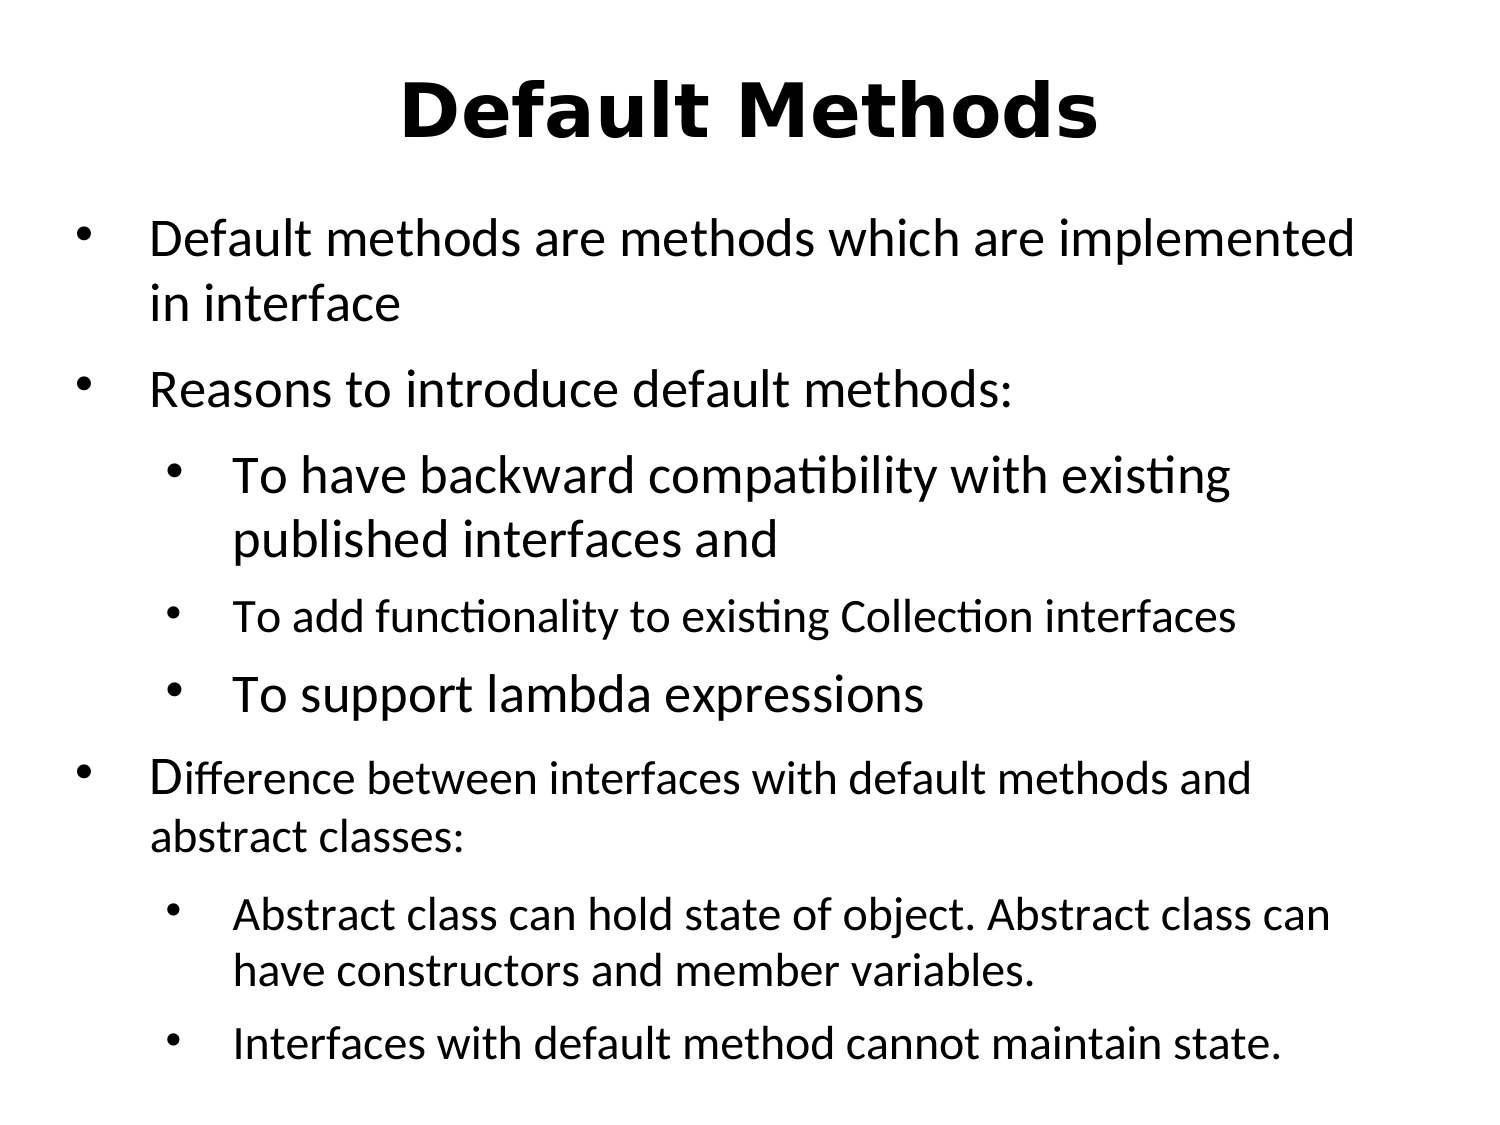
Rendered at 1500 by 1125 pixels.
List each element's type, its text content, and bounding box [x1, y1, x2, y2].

title Default Methods [75, 65, 1425, 156]
list Default methods are methods which are implemented in interface Reasons to introduce default methods: To have backward compatibility with existing published interfaces and To add functionality to existing Collection interfaces To support lambda expressions Difference between interfaces with default methods and abstract classes: Abstract class can hold state of object. Abstract class can have constructors and member variables. Interfaces with default method cannot maintain state. [75, 204, 1395, 1075]
